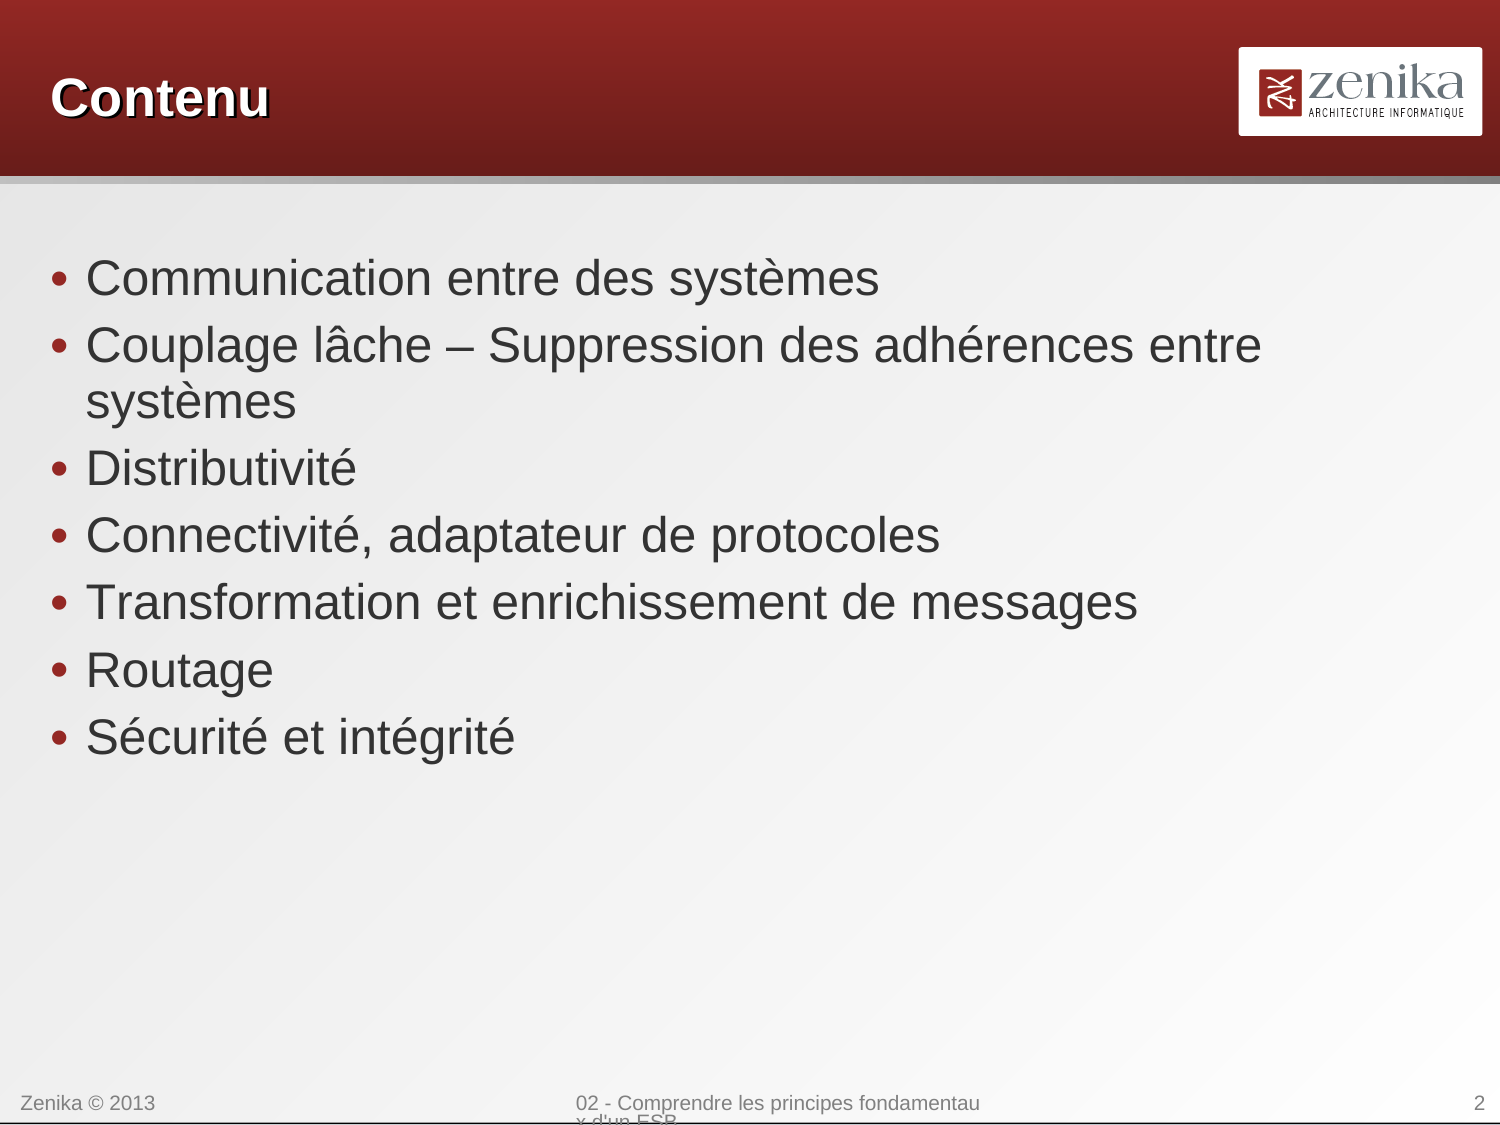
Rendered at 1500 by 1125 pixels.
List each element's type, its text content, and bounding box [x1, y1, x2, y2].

title Contenu [50, 22, 1206, 172]
picture [1257, 58, 1464, 125]
list Communication entre des systèmes Couplage lâche – Suppression des adhérences entre systèmes Distributivité Connectivité, adaptateur de protocoles Transformation et enrichissement de messages Routage Sécurité et intégrité [50, 250, 1477, 1064]
